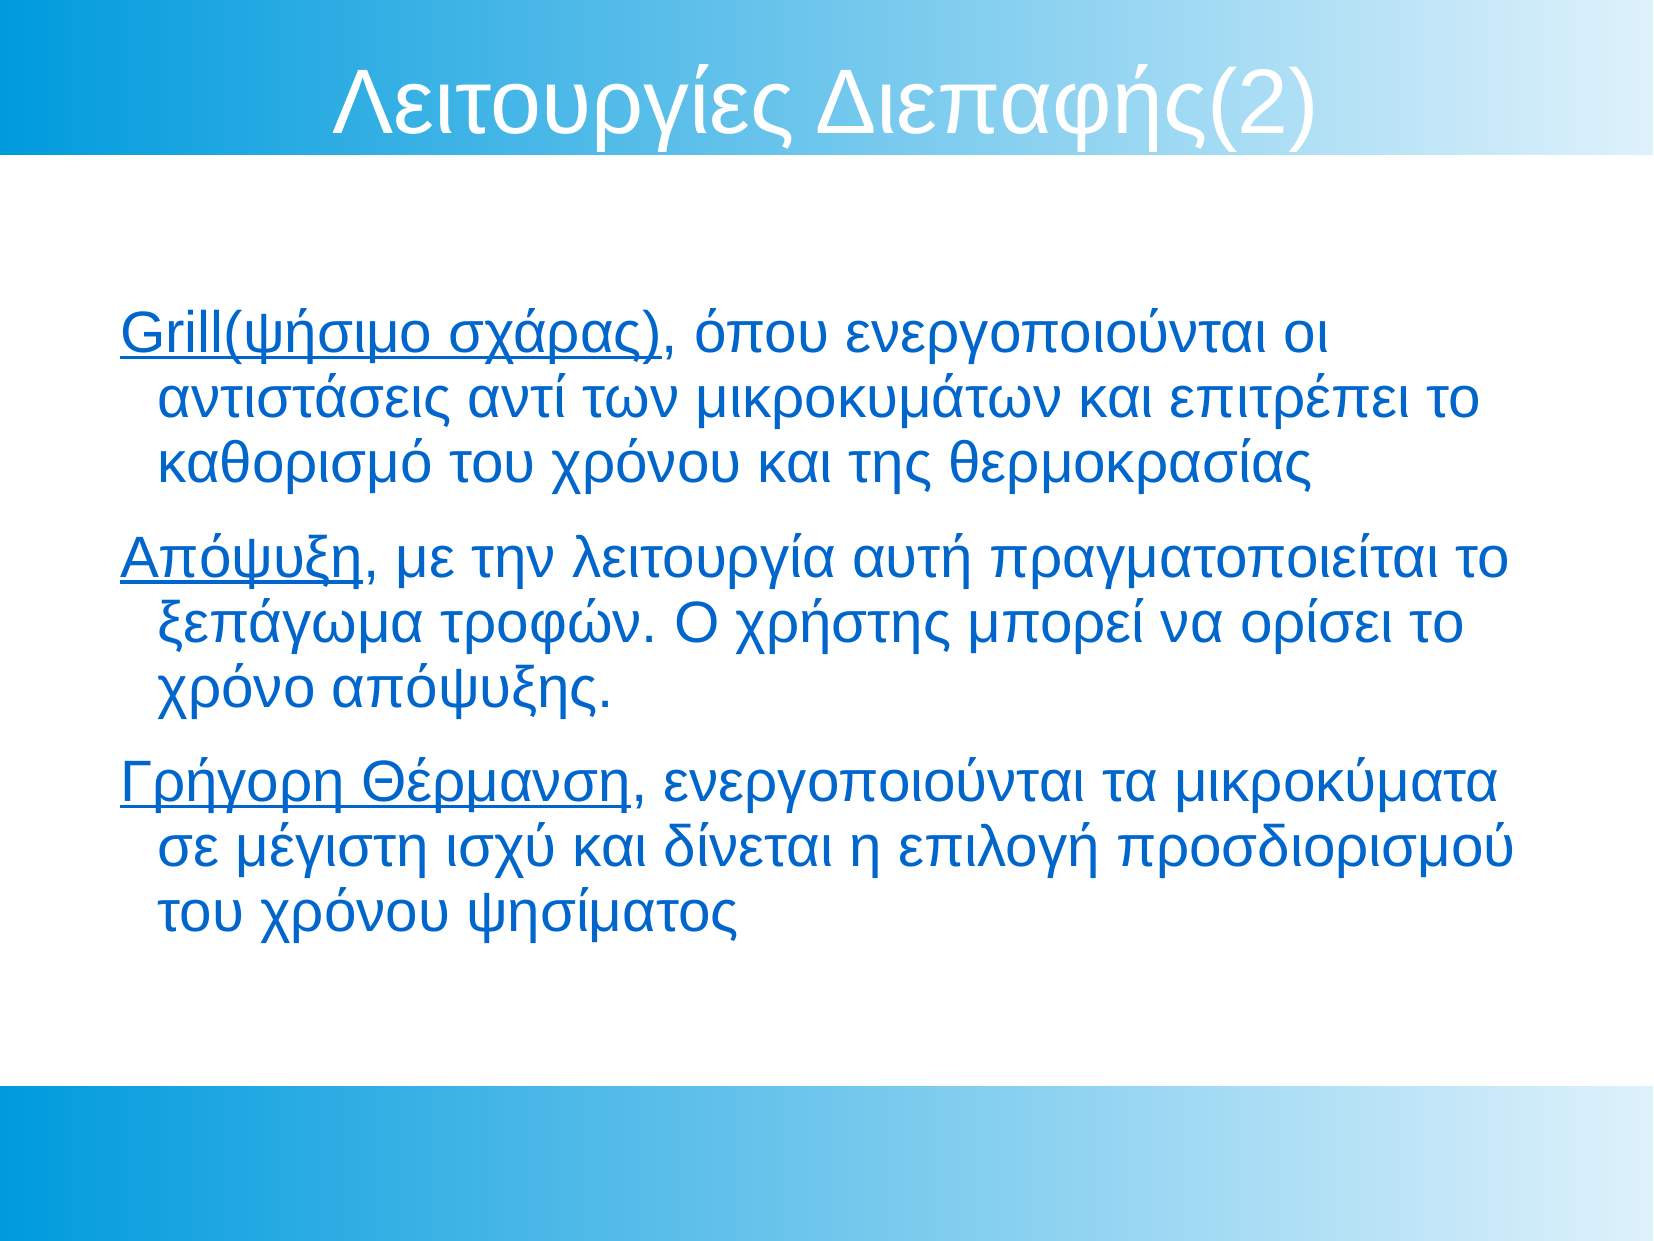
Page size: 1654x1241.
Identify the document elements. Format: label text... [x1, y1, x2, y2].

list Grill(ψήσιμο σχάρας), όπου ενεργοποιούνται οι αντιστάσεις αντί των μικροκυμάτων και επιτρέπει το καθορισμό του χρόνου και της θερμοκρασίας Απόψυξη, με την λειτουργία αυτή πραγματοποιείται το ξεπάγωμα τροφών. Ο χρήστης μπορεί να ορίσει το χρόνο απόψυξης. Γρήγορη Θέρμανση, ενεργοποιούνται τα μικροκύματα σε μέγιστη ισχύ και δίνεται η επιλογή προσδιορισμού του χρόνου ψησίματος [82, 300, 1571, 1020]
title Λειτουργίες Διεπαφής(2) [82, 49, 1571, 155]
